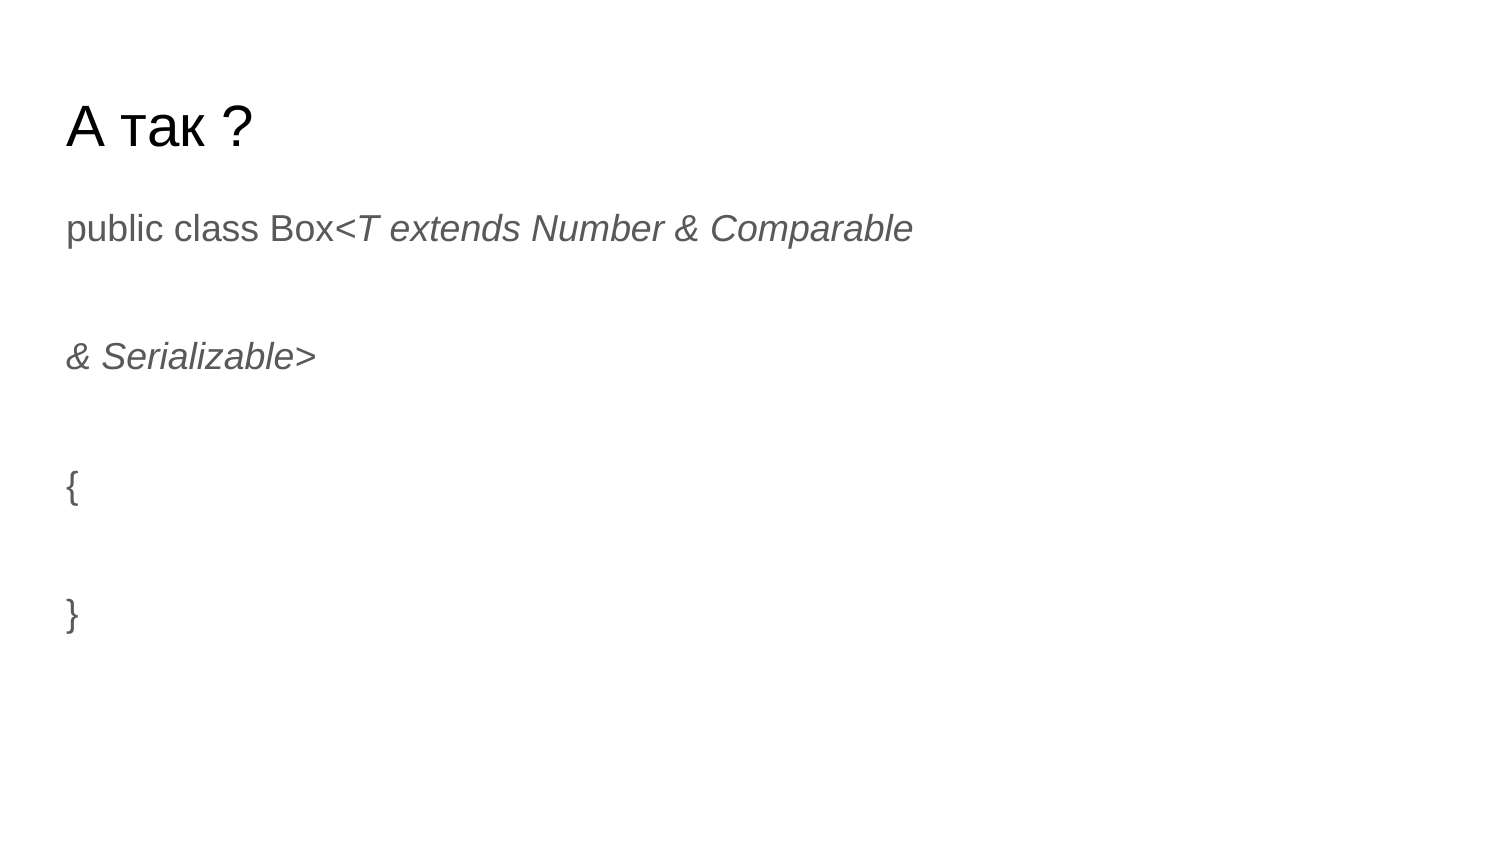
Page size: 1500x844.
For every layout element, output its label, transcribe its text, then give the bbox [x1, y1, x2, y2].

list public class Box<T extends Number & Comparable & Serializable> { } [51, 189, 1172, 750]
title А так ? [51, 72, 1449, 167]
